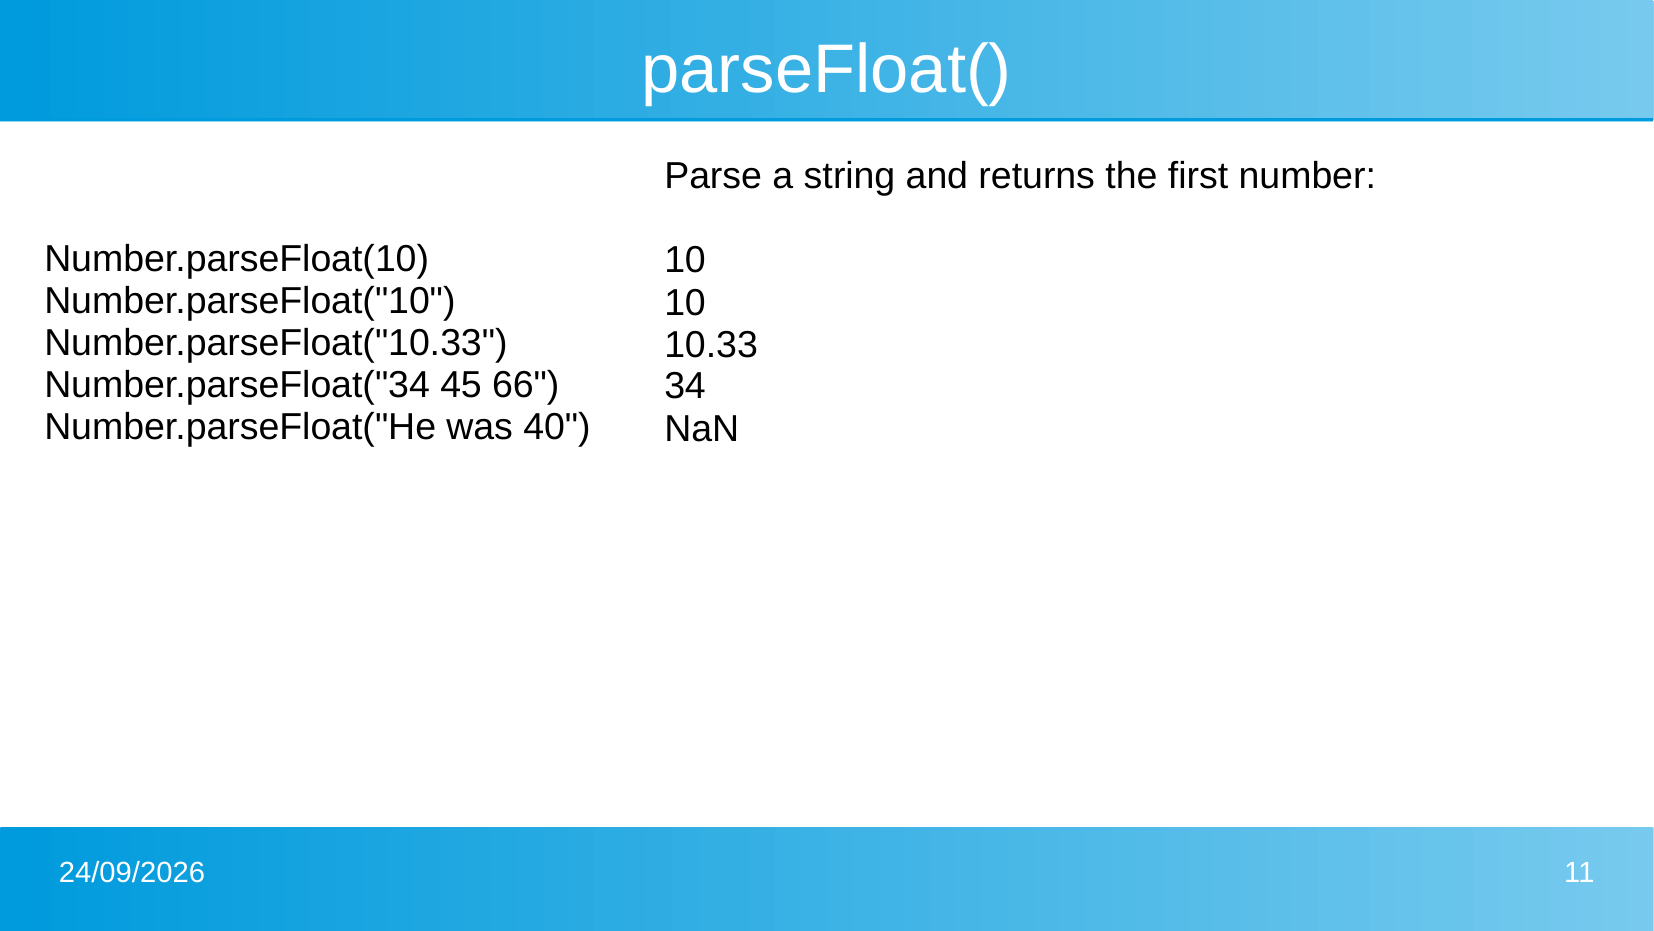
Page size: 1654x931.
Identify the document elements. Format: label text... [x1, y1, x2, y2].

text_box Number.parseFloat(10) Number.parseFloat("10") Number.parseFloat("10.33") Number.parseFloat("34 45 66") Number.parseFloat("He was 40") [29, 230, 649, 456]
text_box Parse a string and returns the first number: 10 10 10.33 34 NaN [649, 147, 1477, 499]
title parseFloat() [59, 29, 1595, 108]
